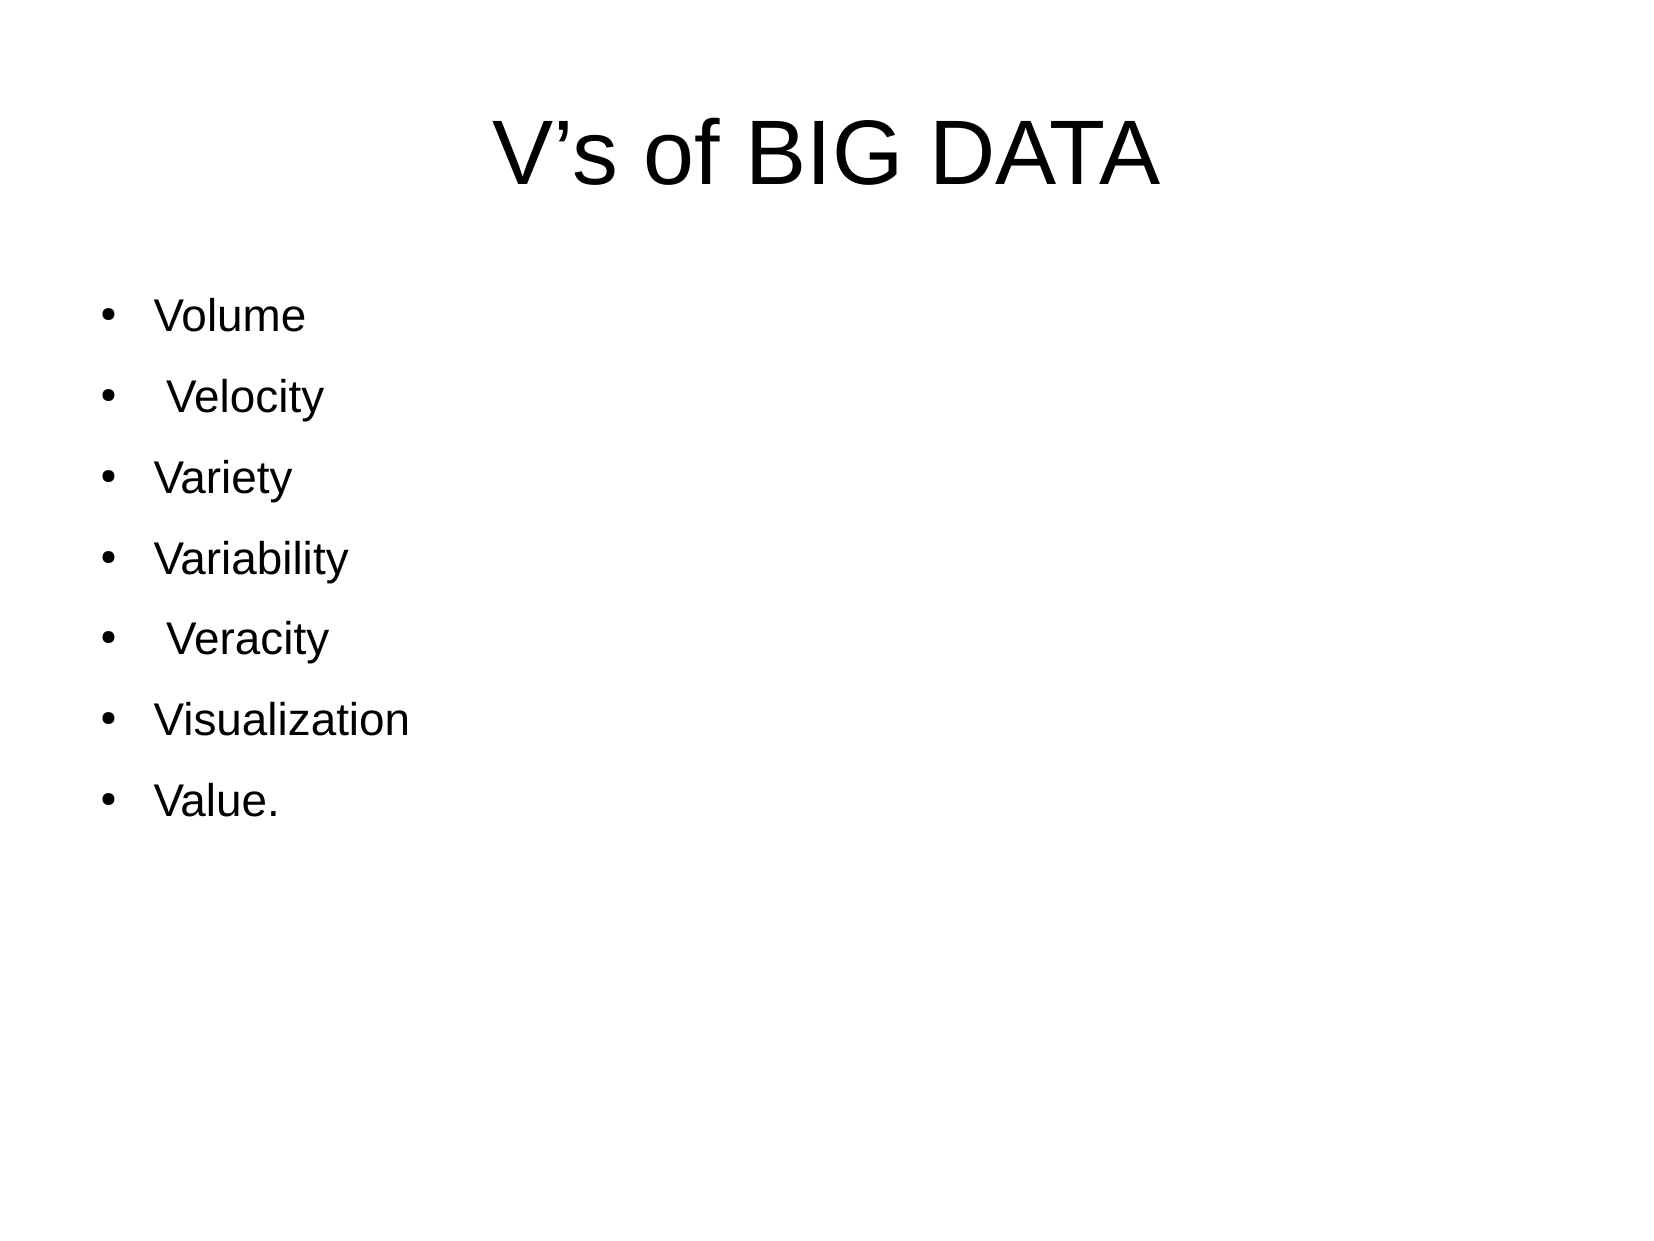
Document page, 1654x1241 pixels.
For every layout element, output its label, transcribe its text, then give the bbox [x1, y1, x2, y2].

title V’s of BIG DATA [82, 49, 1571, 257]
list Volume Velocity Variety Variability Veracity Visualization Value. [82, 290, 1571, 1010]
